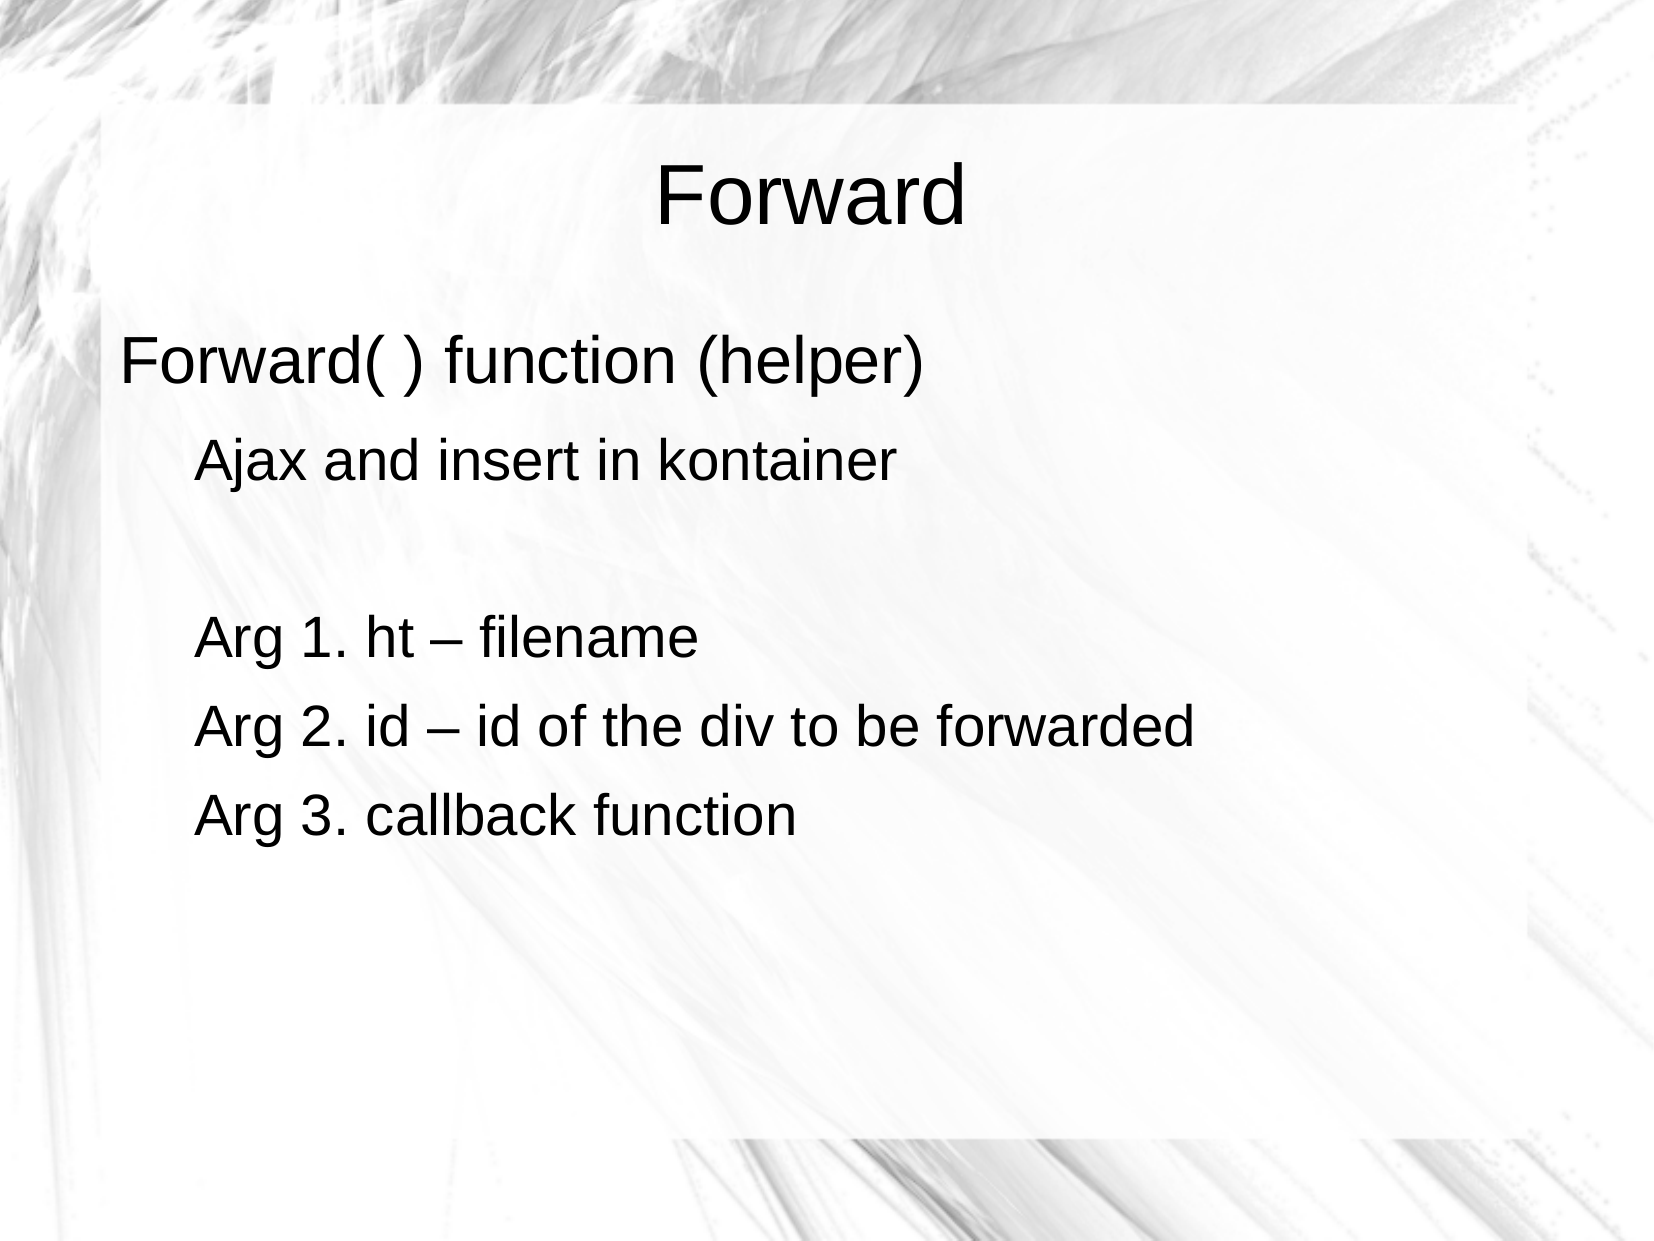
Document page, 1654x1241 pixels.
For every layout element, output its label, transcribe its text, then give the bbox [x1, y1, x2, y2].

picture [0, 0, 1654, 1241]
title Forward [118, 112, 1506, 280]
list Forward( ) function (helper) Ajax and insert in kontainer Arg 1. ht – filename Arg 2. id – id of the div to be forwarded Arg 3. callback function [118, 319, 1571, 945]
